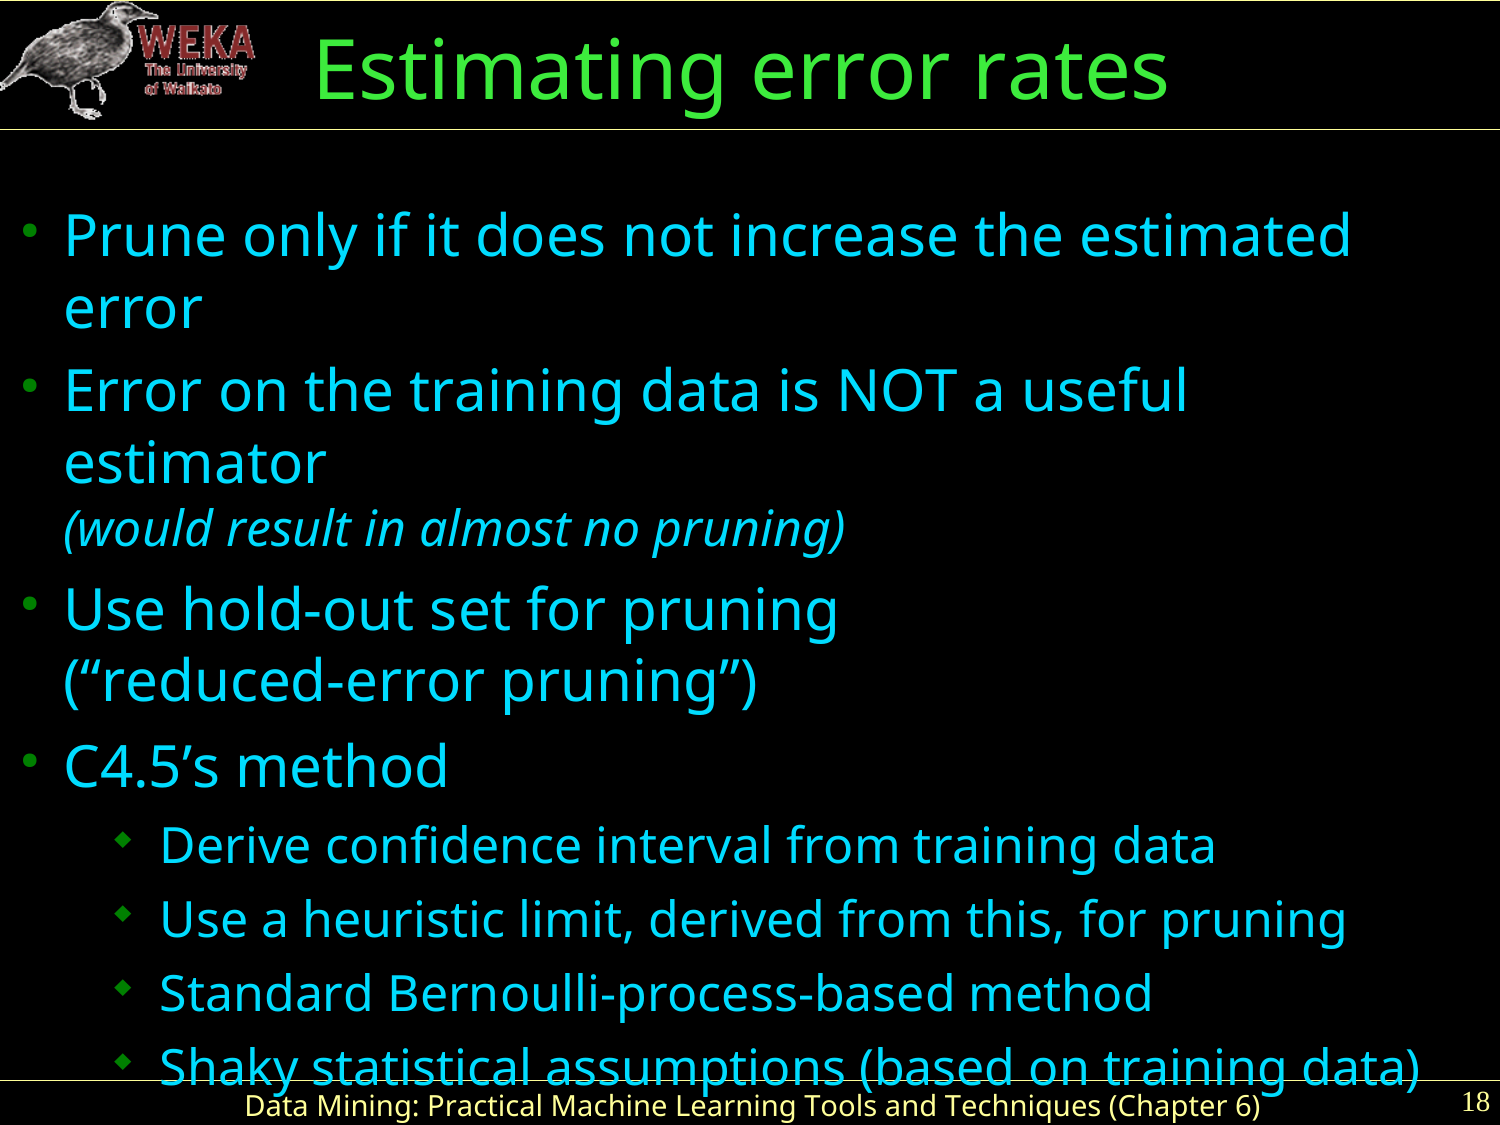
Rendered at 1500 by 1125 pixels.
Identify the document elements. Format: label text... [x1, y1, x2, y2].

list Prune only if it does not increase the estimated error Error on the training data is NOT a useful estimator (would result in almost no pruning) Use hold-out set for pruning (“reduced-error pruning”) C4.5’s method Derive confidence interval from training data Use a heuristic limit, derived from this, for pruning Standard Bernoulli-process-based method Shaky statistical assumptions (based on training data) [5, 192, 1477, 1025]
title Estimating error rates [297, 0, 1500, 148]
picture [0, 1, 266, 129]
